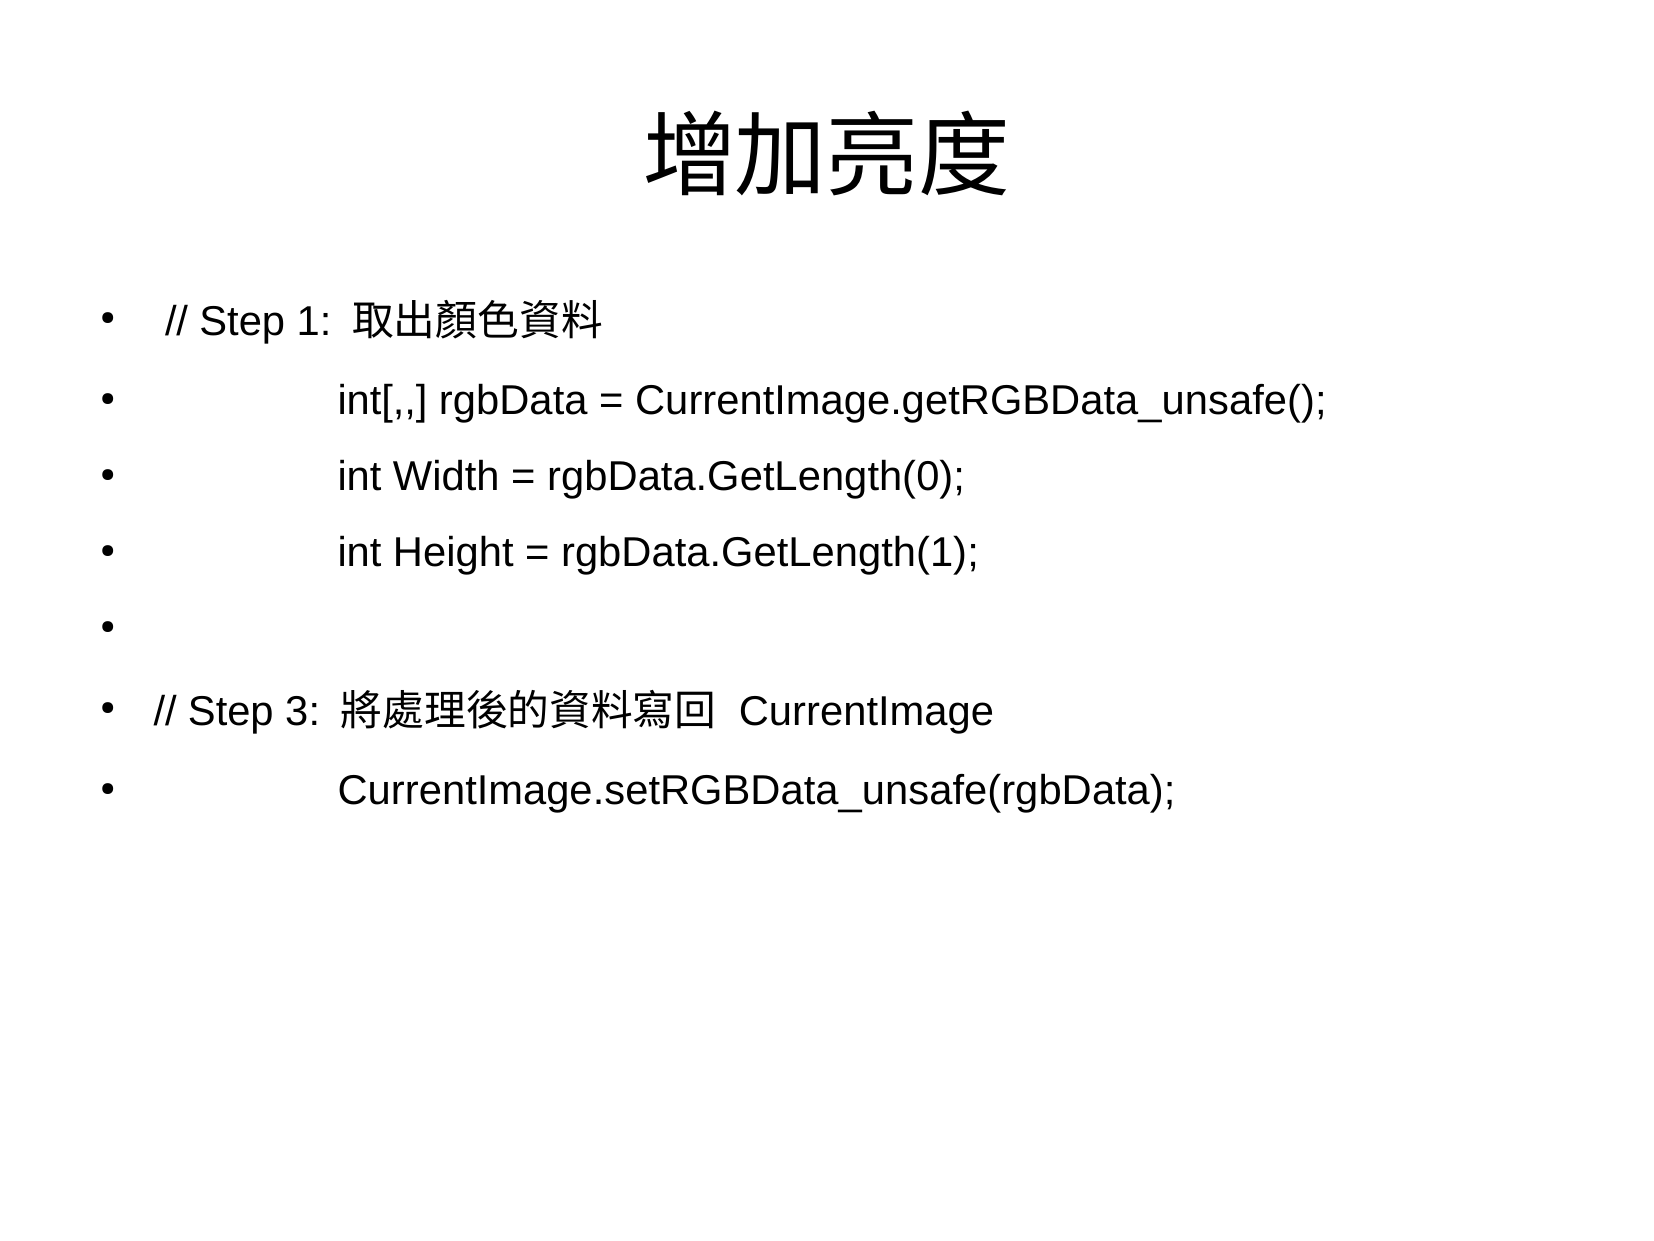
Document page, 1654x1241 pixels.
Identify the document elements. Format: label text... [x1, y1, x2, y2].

title 增加亮度 [82, 49, 1571, 257]
list // Step 1: 取出顏色資料 int[,,] rgbData = CurrentImage.getRGBData_unsafe(); int Width = rgbData.GetLength(0); int Height = rgbData.GetLength(1); // Step 3: 將處理後的資料寫回 CurrentImage CurrentImage.setRGBData_unsafe(rgbData); [82, 290, 1571, 1109]
